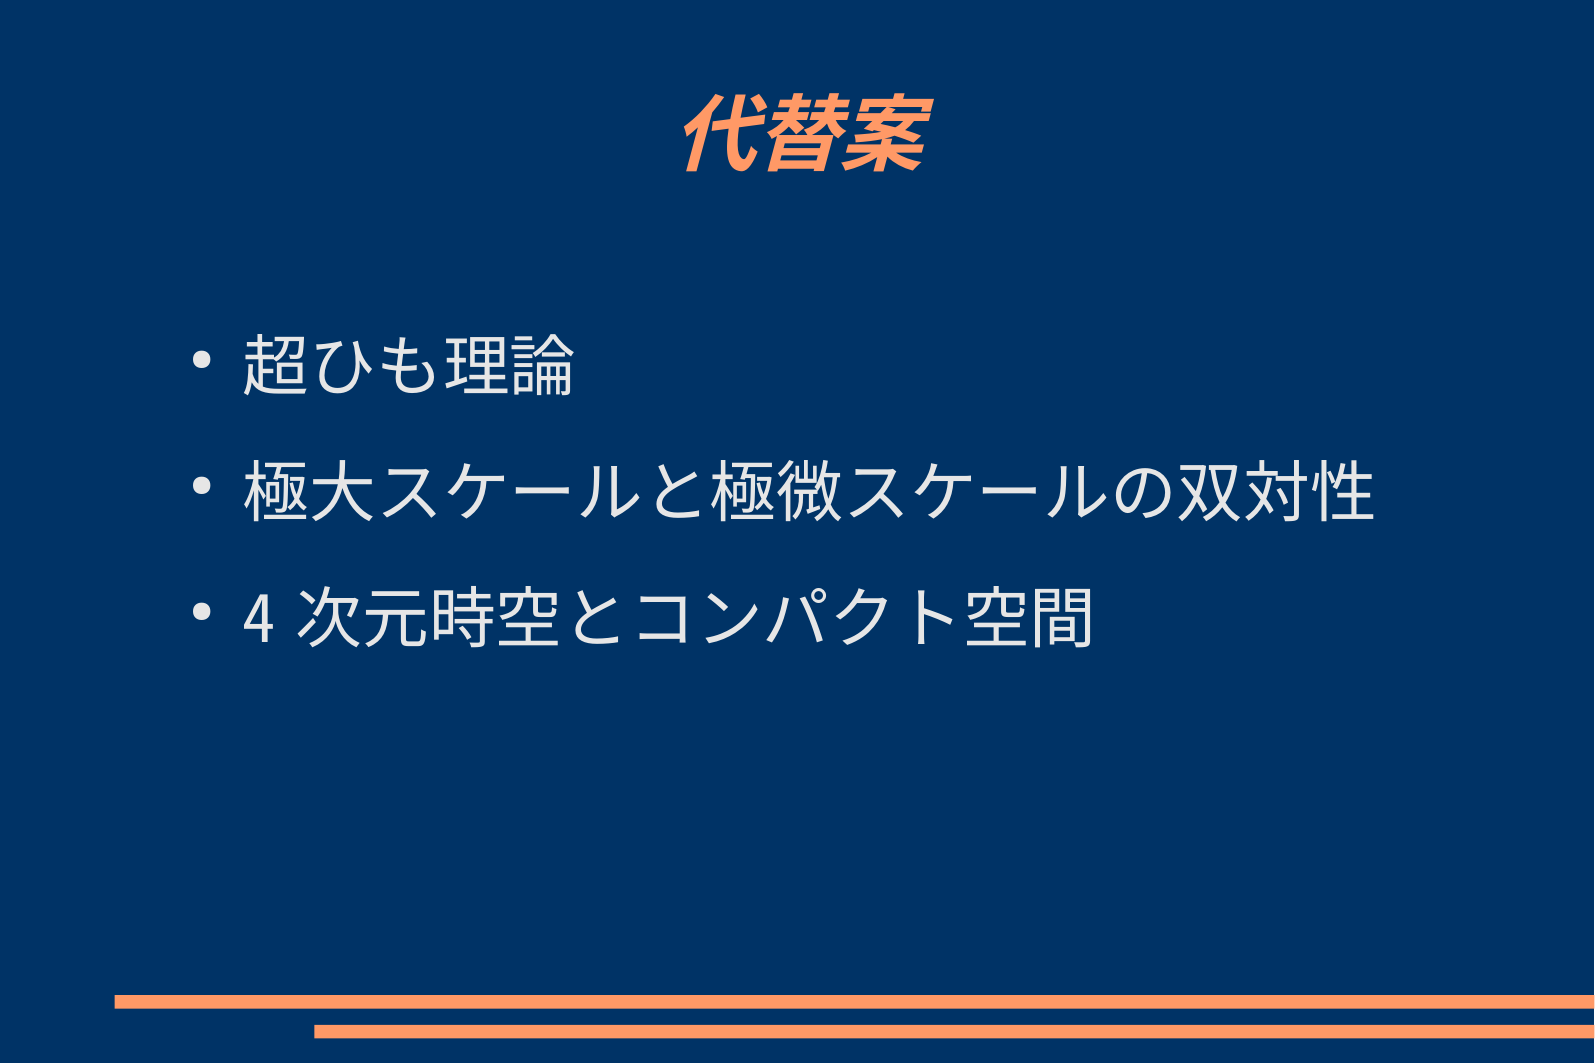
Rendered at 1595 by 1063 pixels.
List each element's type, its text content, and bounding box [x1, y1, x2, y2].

title 代替案 [117, 39, 1479, 218]
list 超ひも理論 極大スケールと極微スケールの双対性 4次元時空とコンパクト空間 [172, 312, 1514, 983]
